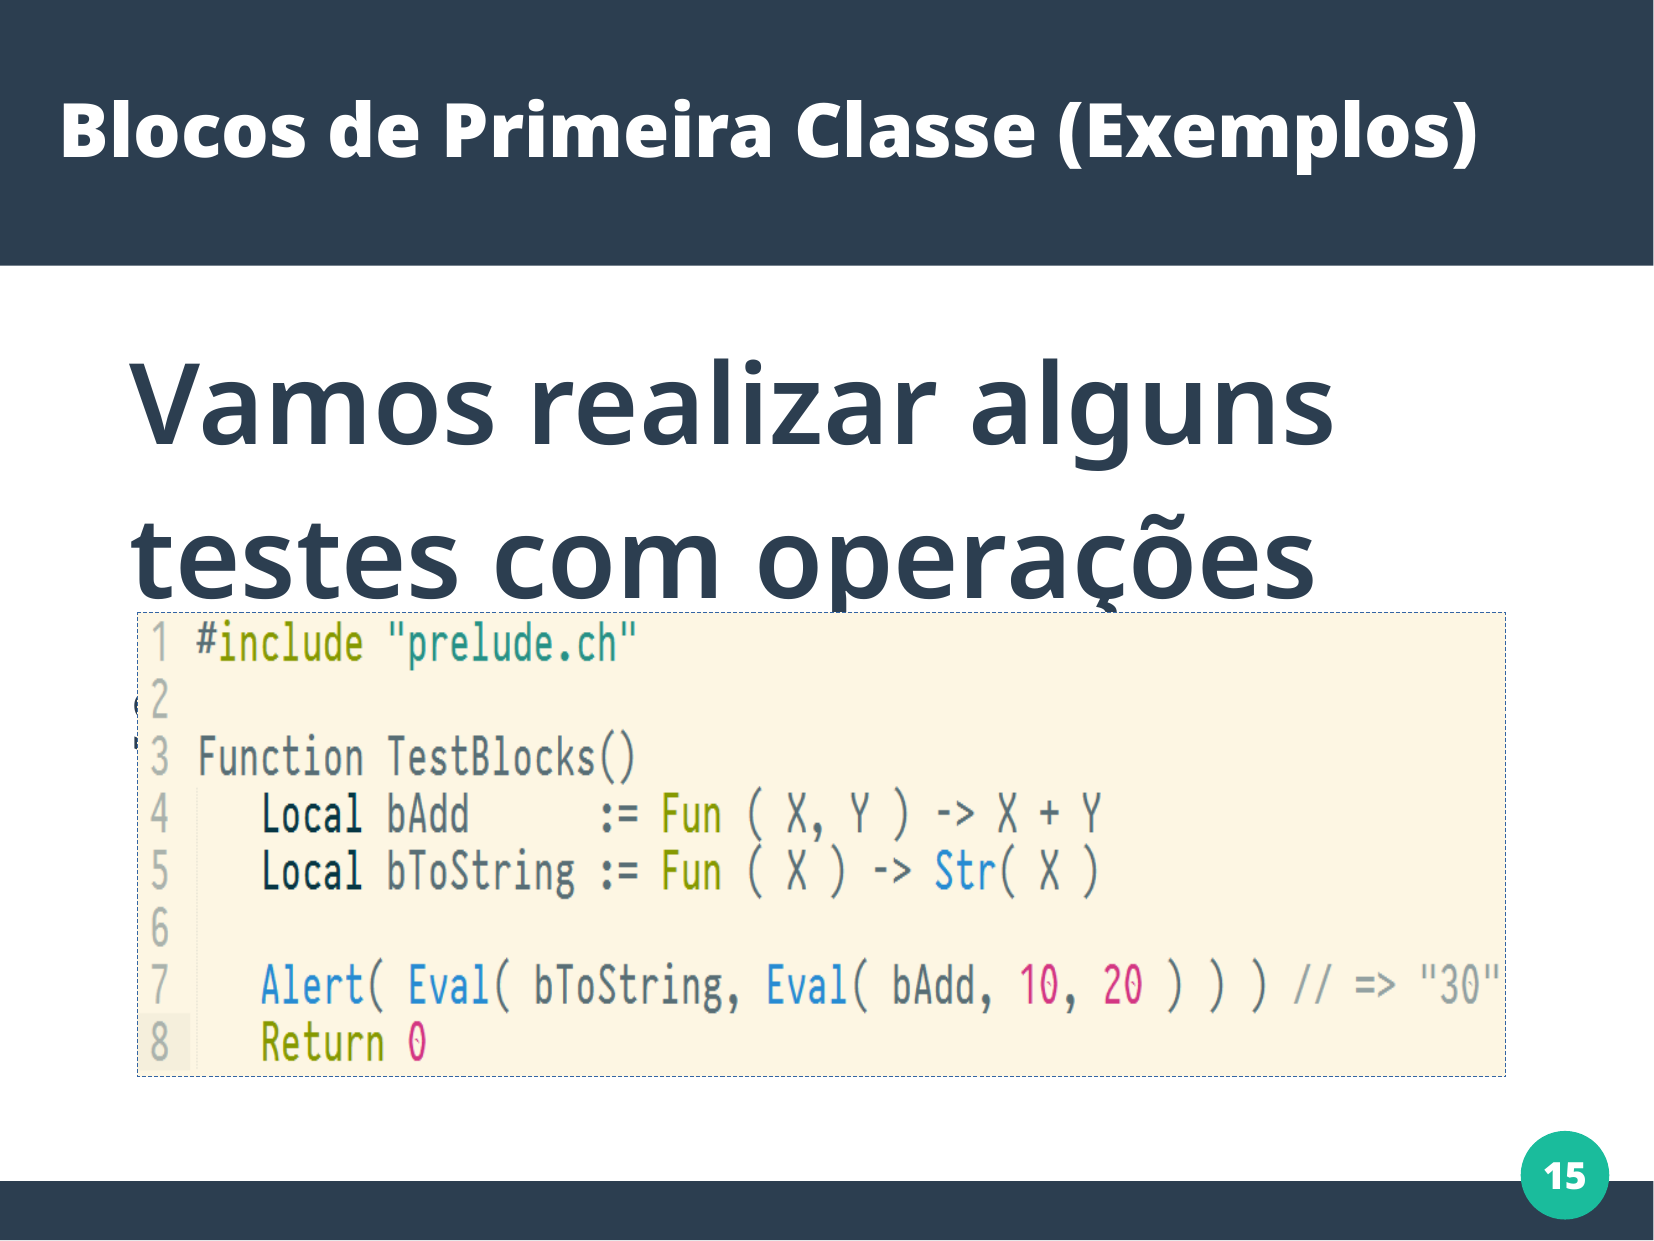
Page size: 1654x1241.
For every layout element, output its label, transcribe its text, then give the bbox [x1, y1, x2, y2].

list Vamos realizar alguns testes com operações simples: [59, 324, 1595, 1152]
picture [137, 612, 1506, 1077]
title Blocos de Primeira Classe (Exemplos) [59, 49, 1595, 207]
